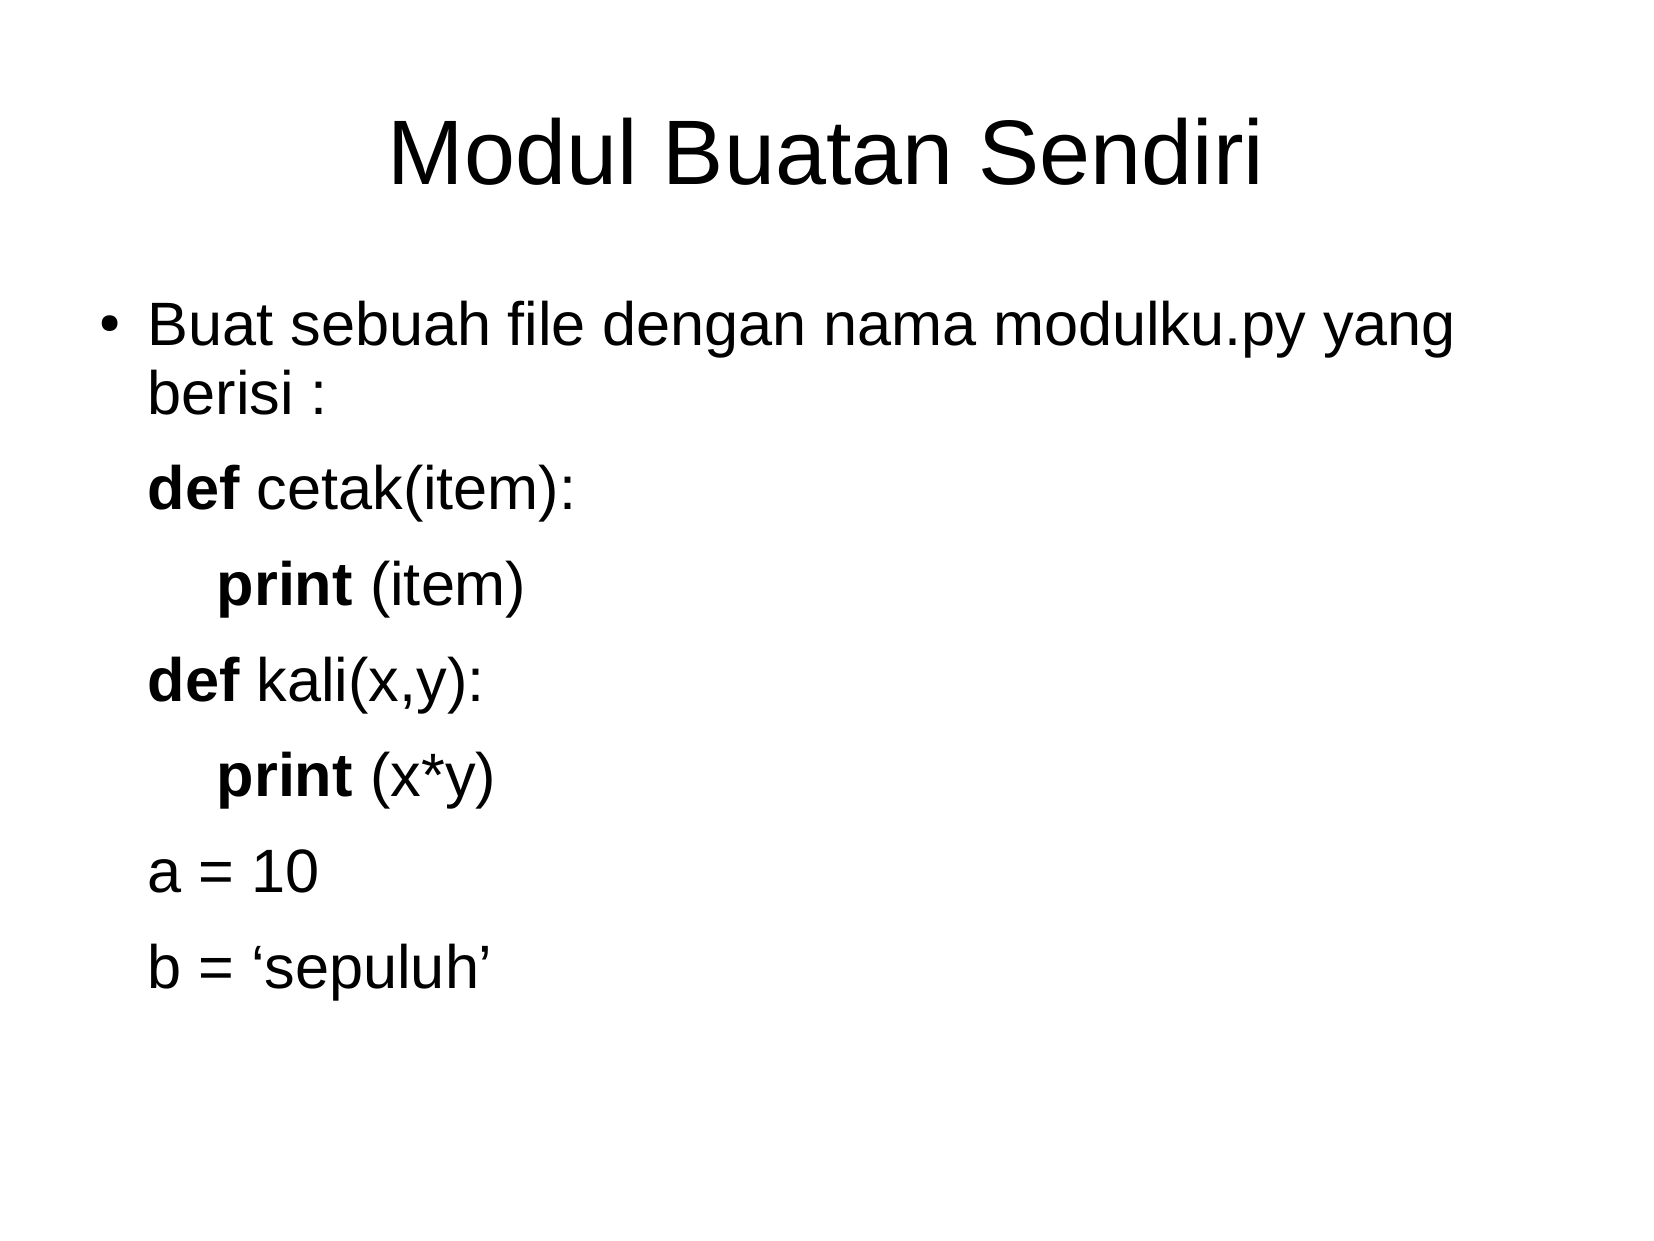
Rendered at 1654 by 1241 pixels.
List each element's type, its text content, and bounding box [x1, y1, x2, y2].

title Modul Buatan Sendiri [82, 49, 1571, 257]
list Buat sebuah file dengan nama modulku.py yang berisi : def cetak(item): print (item) def kali(x,y): print (x*y) a = 10 b = ‘sepuluh’ [82, 290, 1571, 1010]
